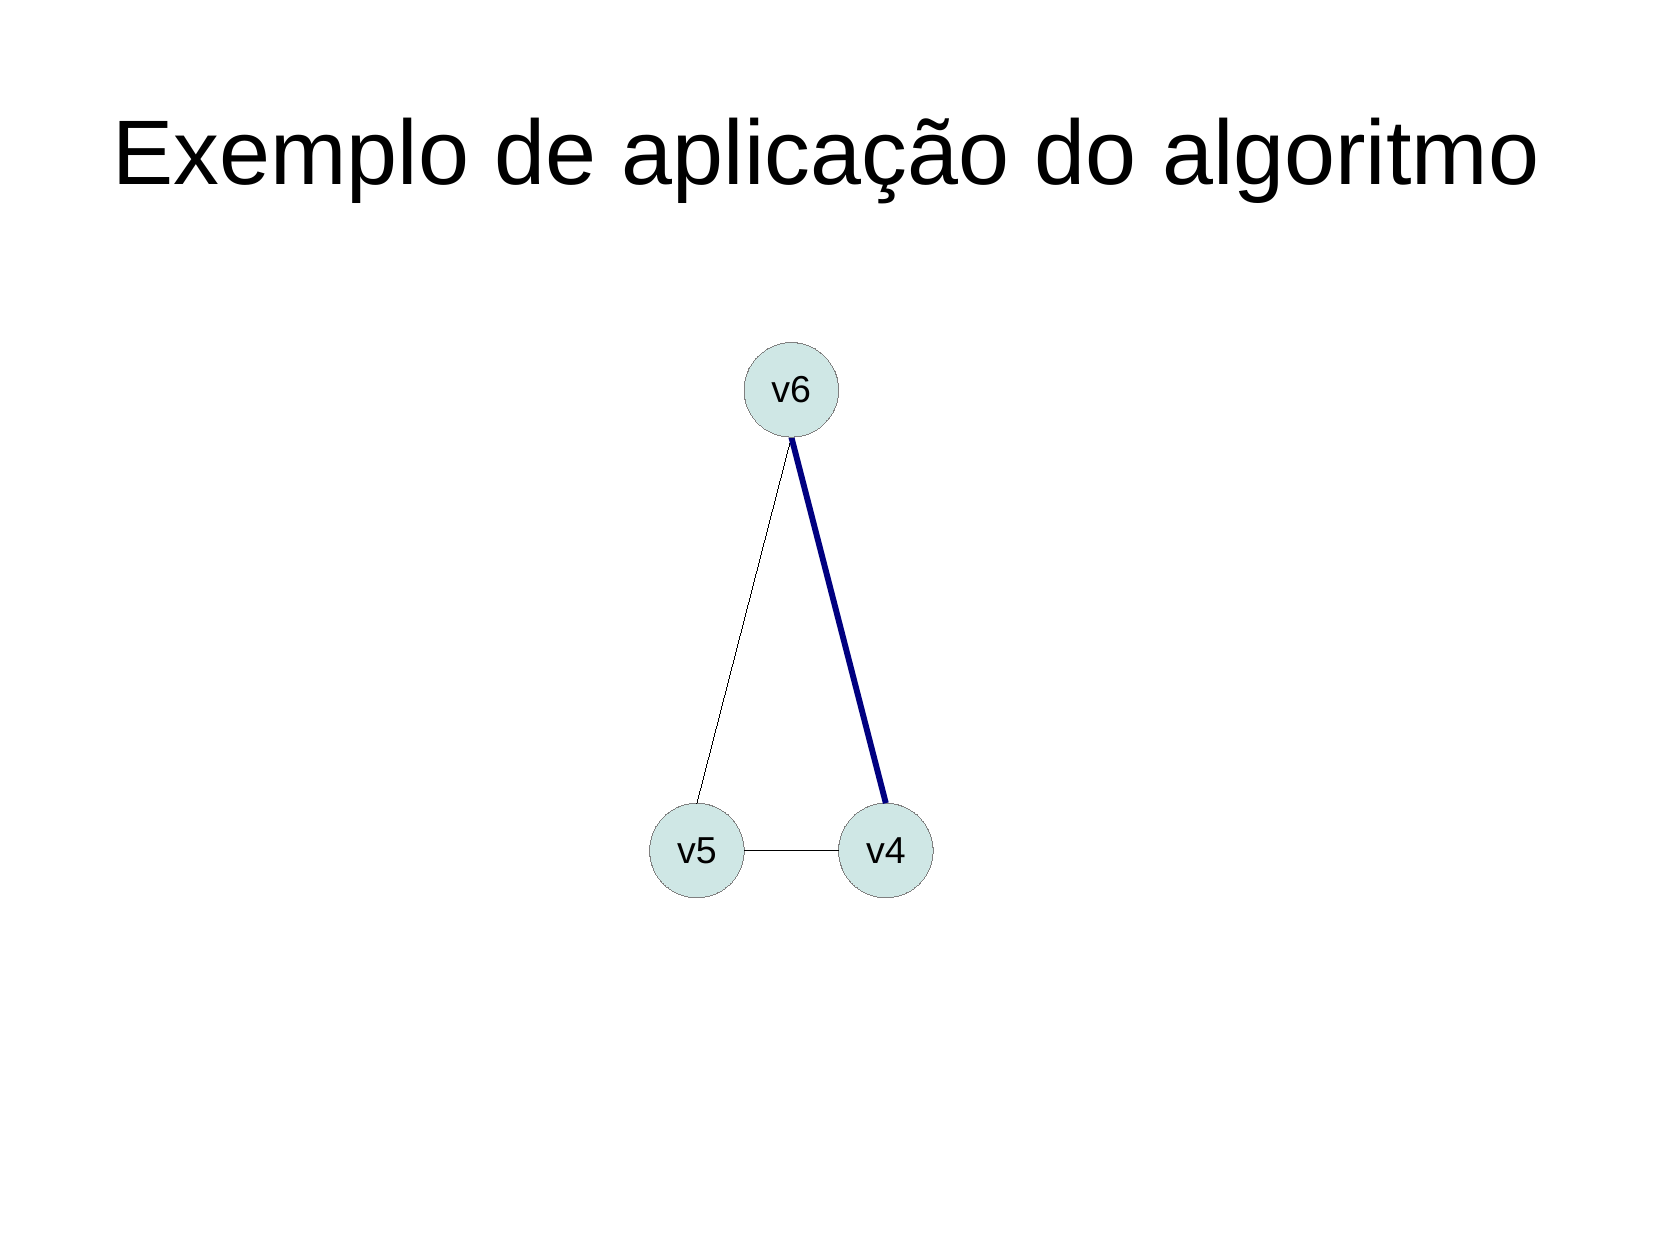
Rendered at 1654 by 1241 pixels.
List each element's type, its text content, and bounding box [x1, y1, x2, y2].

text_box v5 [649, 803, 745, 898]
text_box v6 [744, 342, 839, 438]
text_box v4 [838, 803, 934, 898]
title Exemplo de aplicação do algoritmo [82, 49, 1571, 257]
